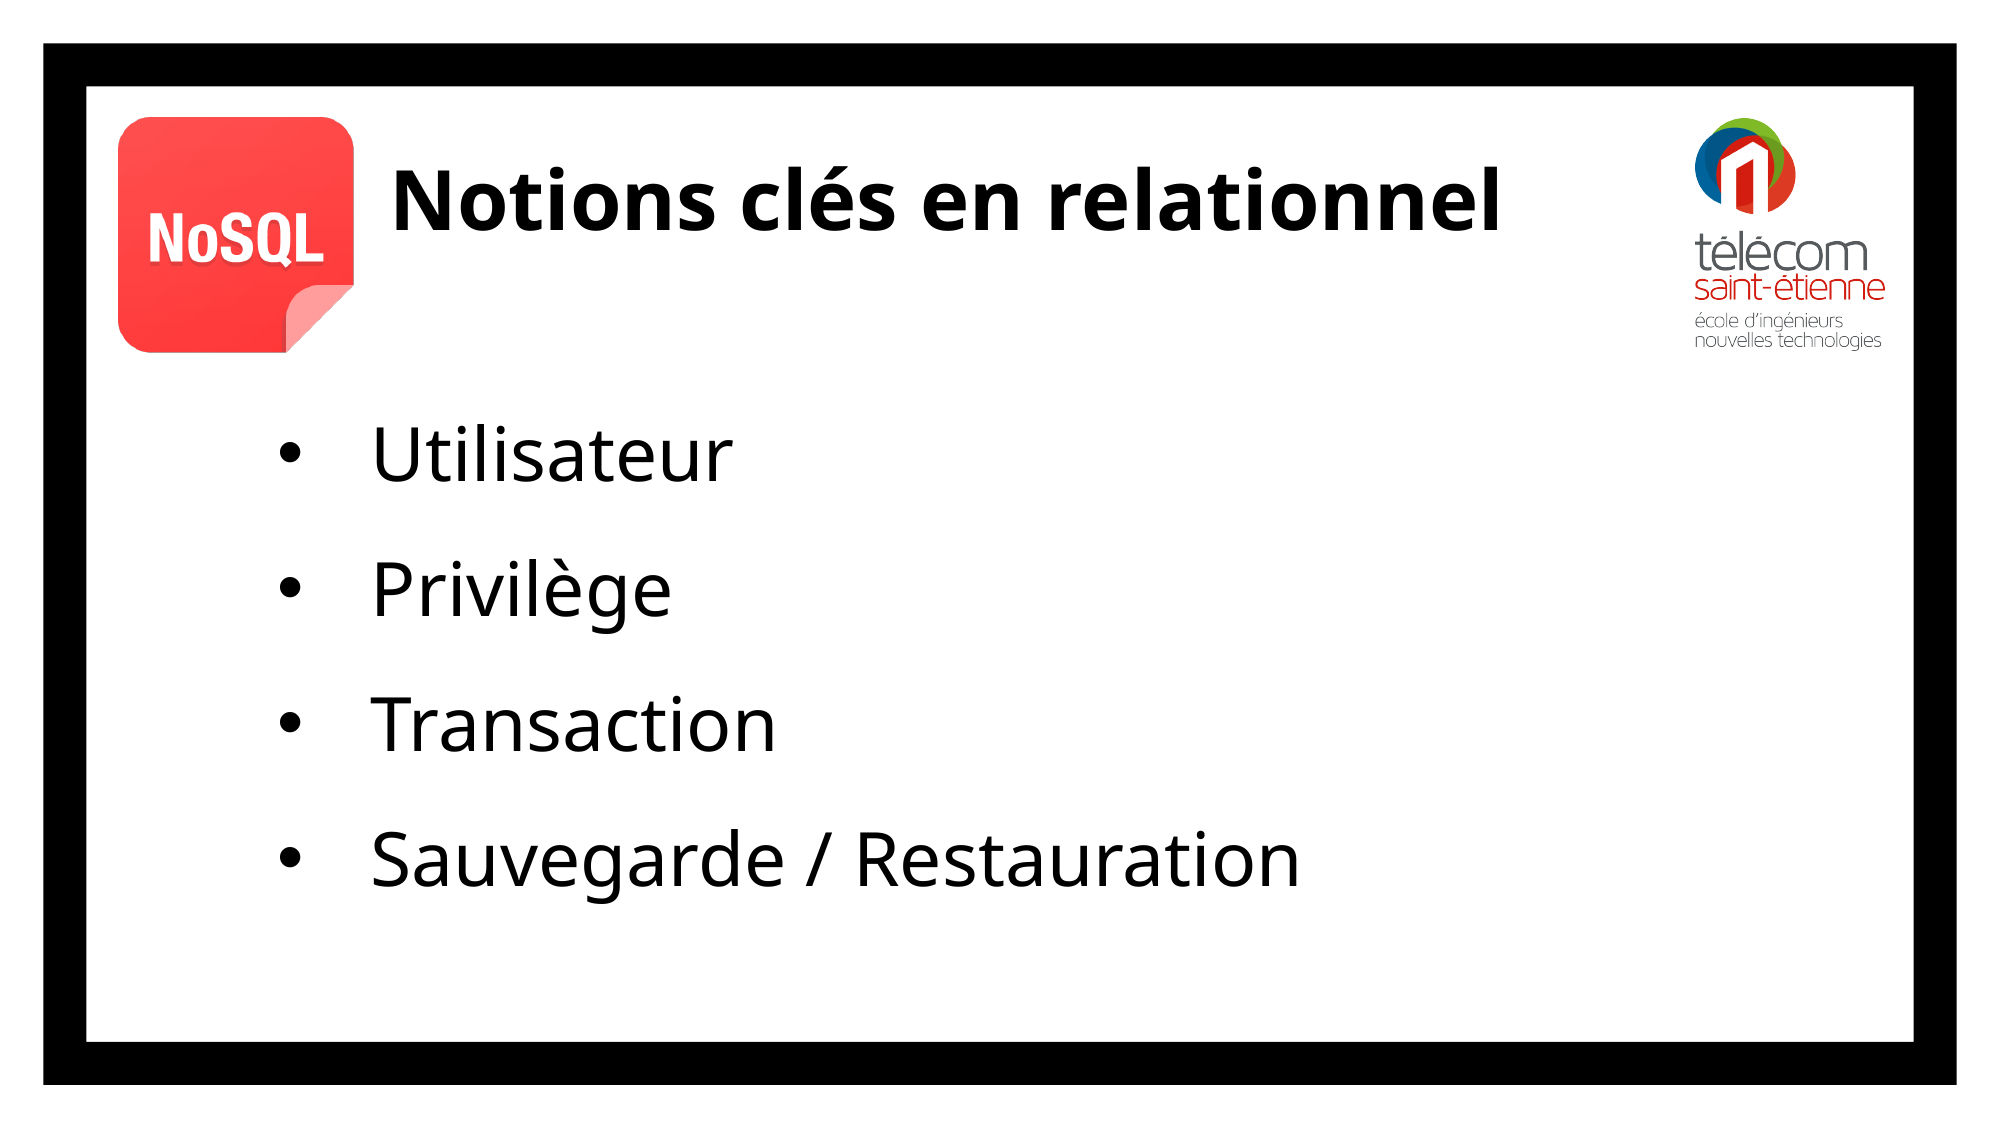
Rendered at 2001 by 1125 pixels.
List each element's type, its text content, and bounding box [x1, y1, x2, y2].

text_box Utilisateur Privilège Transaction Sauvegarde / Restauration [262, 354, 1725, 915]
picture [101, 100, 370, 369]
picture [1695, 118, 1885, 351]
title Notions clés en relationnel [370, 138, 1695, 304]
